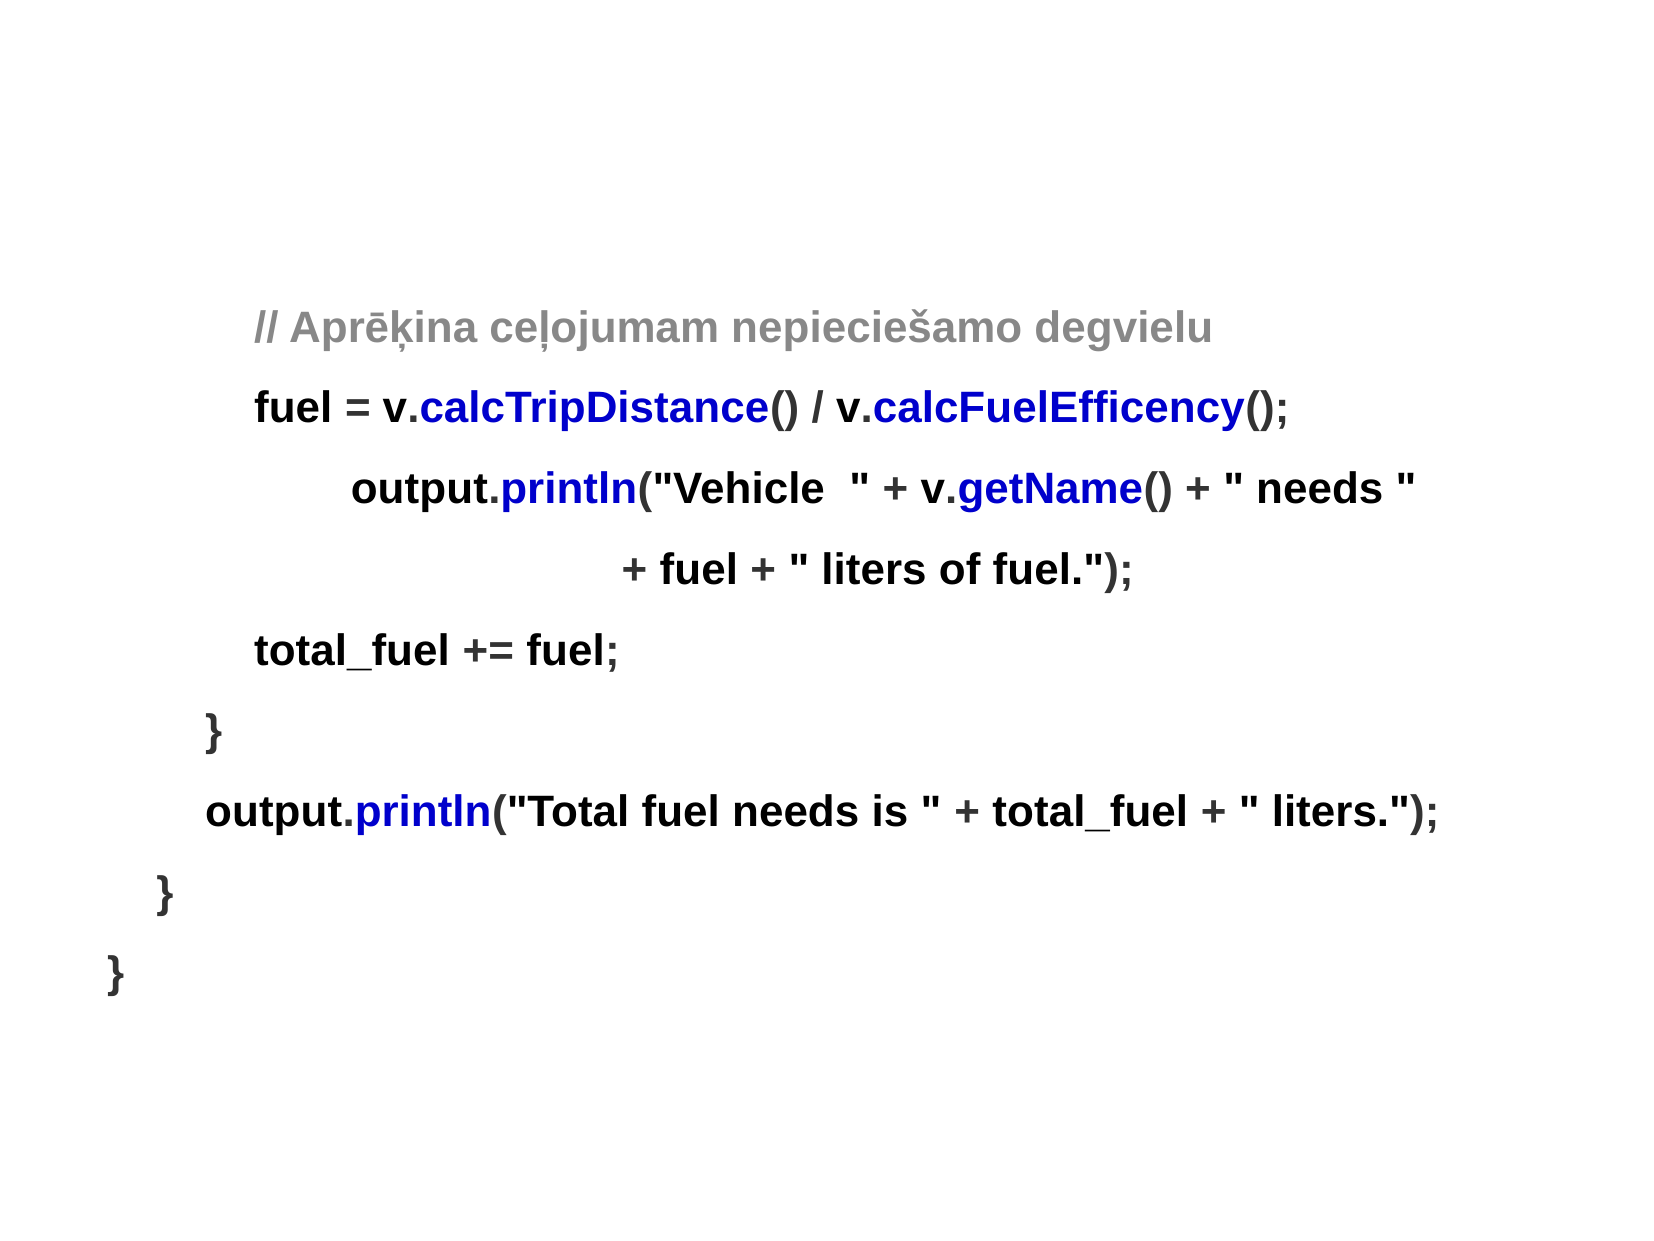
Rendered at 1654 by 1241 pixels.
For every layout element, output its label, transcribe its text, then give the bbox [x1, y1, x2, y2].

list // Aprēķina ceļojumam nepieciešamo degvielu fuel = v.calcTripDistance() / v.calcFuelEfficency(); output.println("Vehicle " + v.getName() + " needs " + fuel + " liters of fuel."); total_fuel += fuel; } output.println("Total fuel needs is " + total_fuel + " liters."); } } [82, 290, 1538, 1010]
